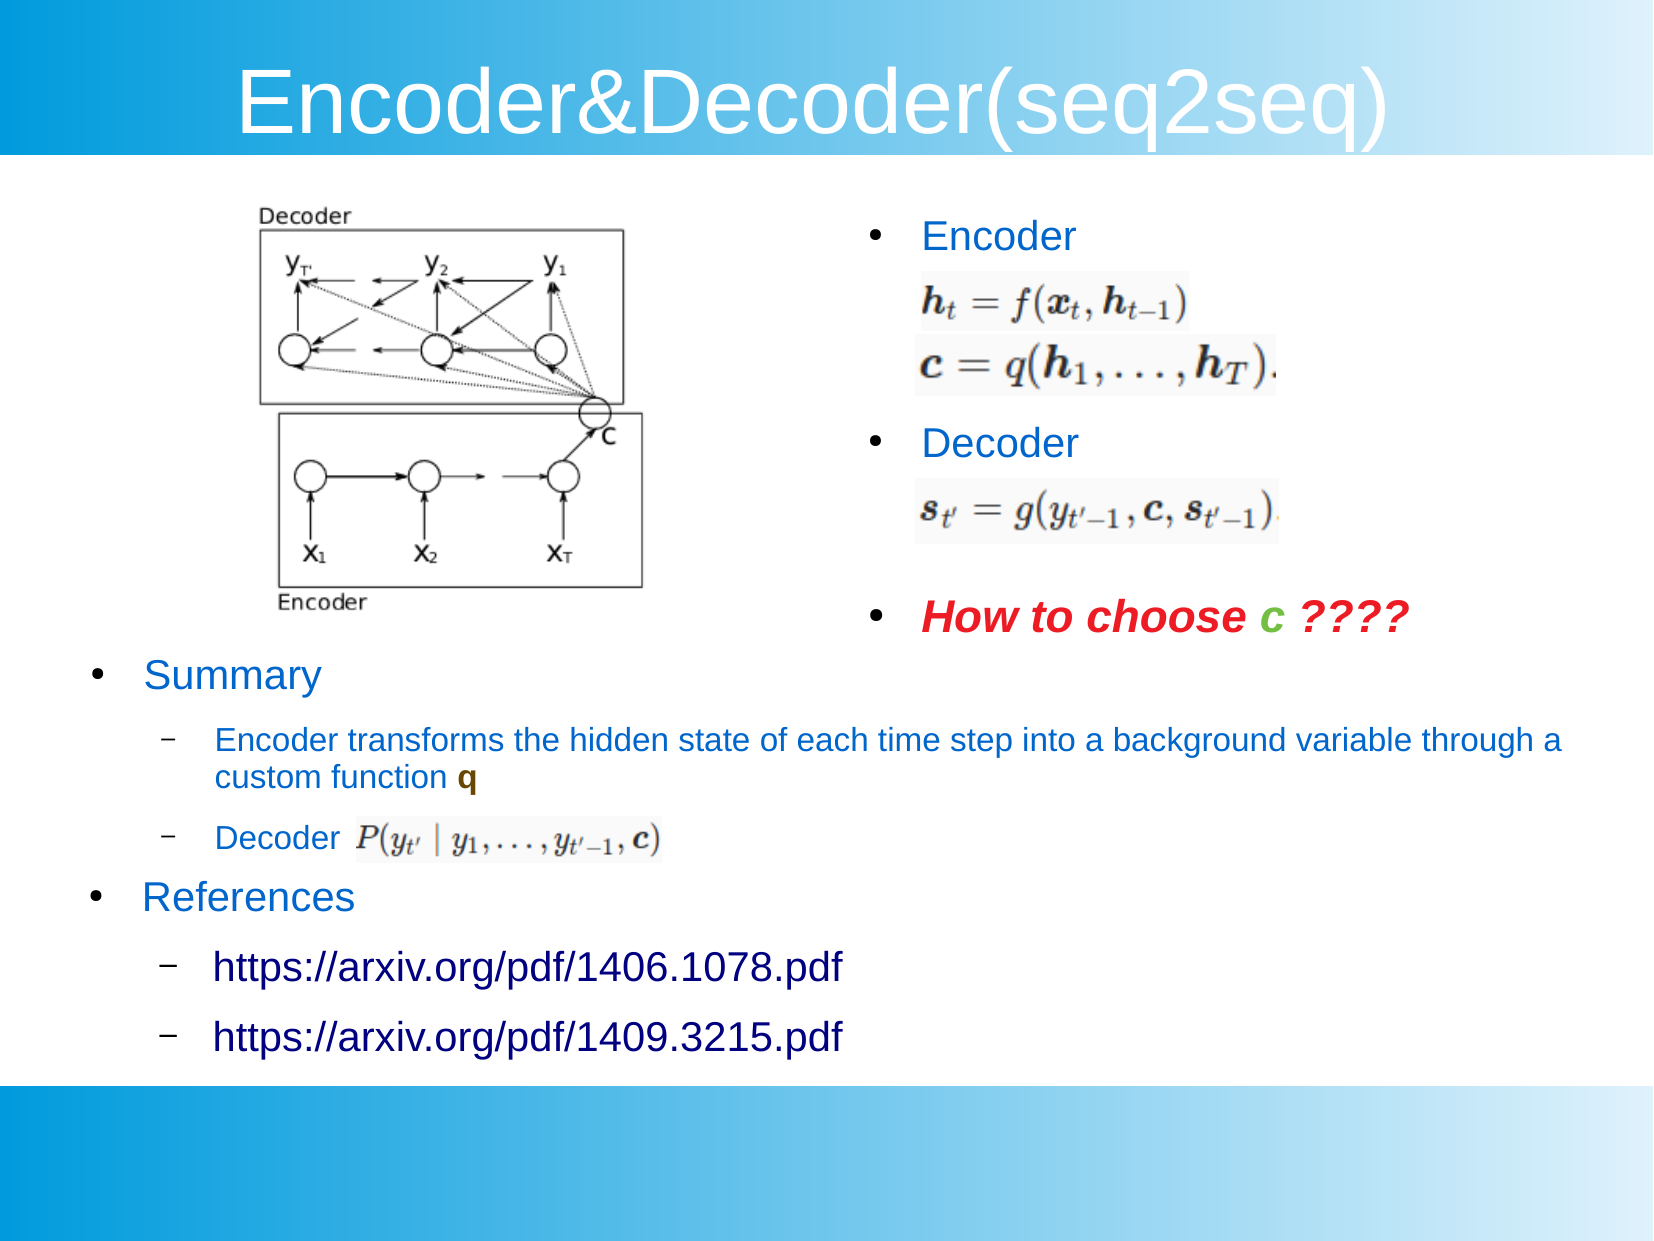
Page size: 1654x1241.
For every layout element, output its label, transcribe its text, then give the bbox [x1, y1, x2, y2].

list Summary Encoder transforms the hidden state of each time step into a background variable through a custom function q Decoder [72, 651, 1619, 711]
picture [356, 816, 662, 863]
picture [915, 334, 1276, 396]
list How to choose c ???? [850, 590, 1441, 650]
picture [921, 271, 1189, 331]
picture [238, 199, 654, 618]
title Encoder&Decoder(seq2seq) [82, 49, 1571, 155]
picture [915, 478, 1279, 544]
list Encoder [850, 212, 1441, 272]
list Decoder [850, 419, 1441, 479]
list References https://arxiv.org/pdf/1406.1078.pdf https://arxiv.org/pdf/1409.3215.pdf [70, 874, 1477, 934]
